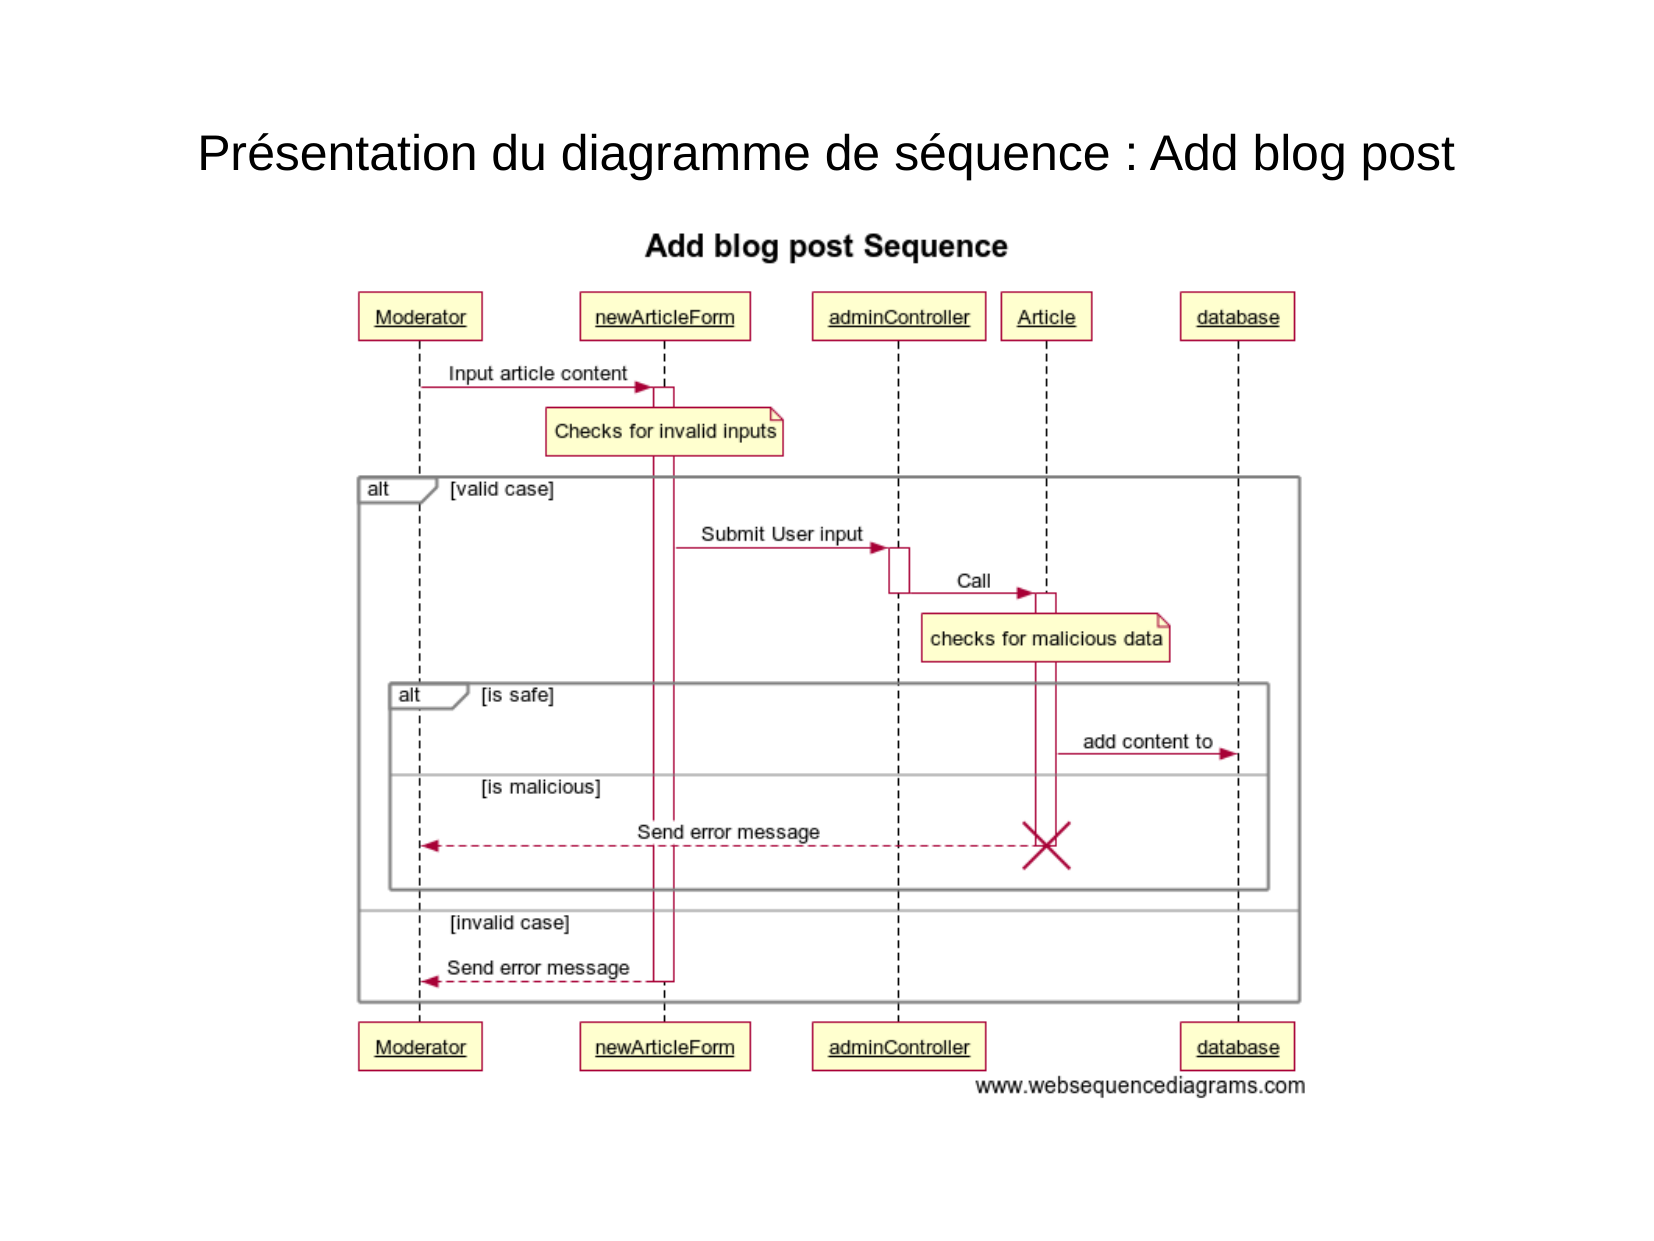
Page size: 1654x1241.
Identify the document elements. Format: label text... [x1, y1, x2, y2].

picture [335, 212, 1319, 1109]
title Présentation du diagramme de séquence : Add blog post [82, 49, 1571, 257]
